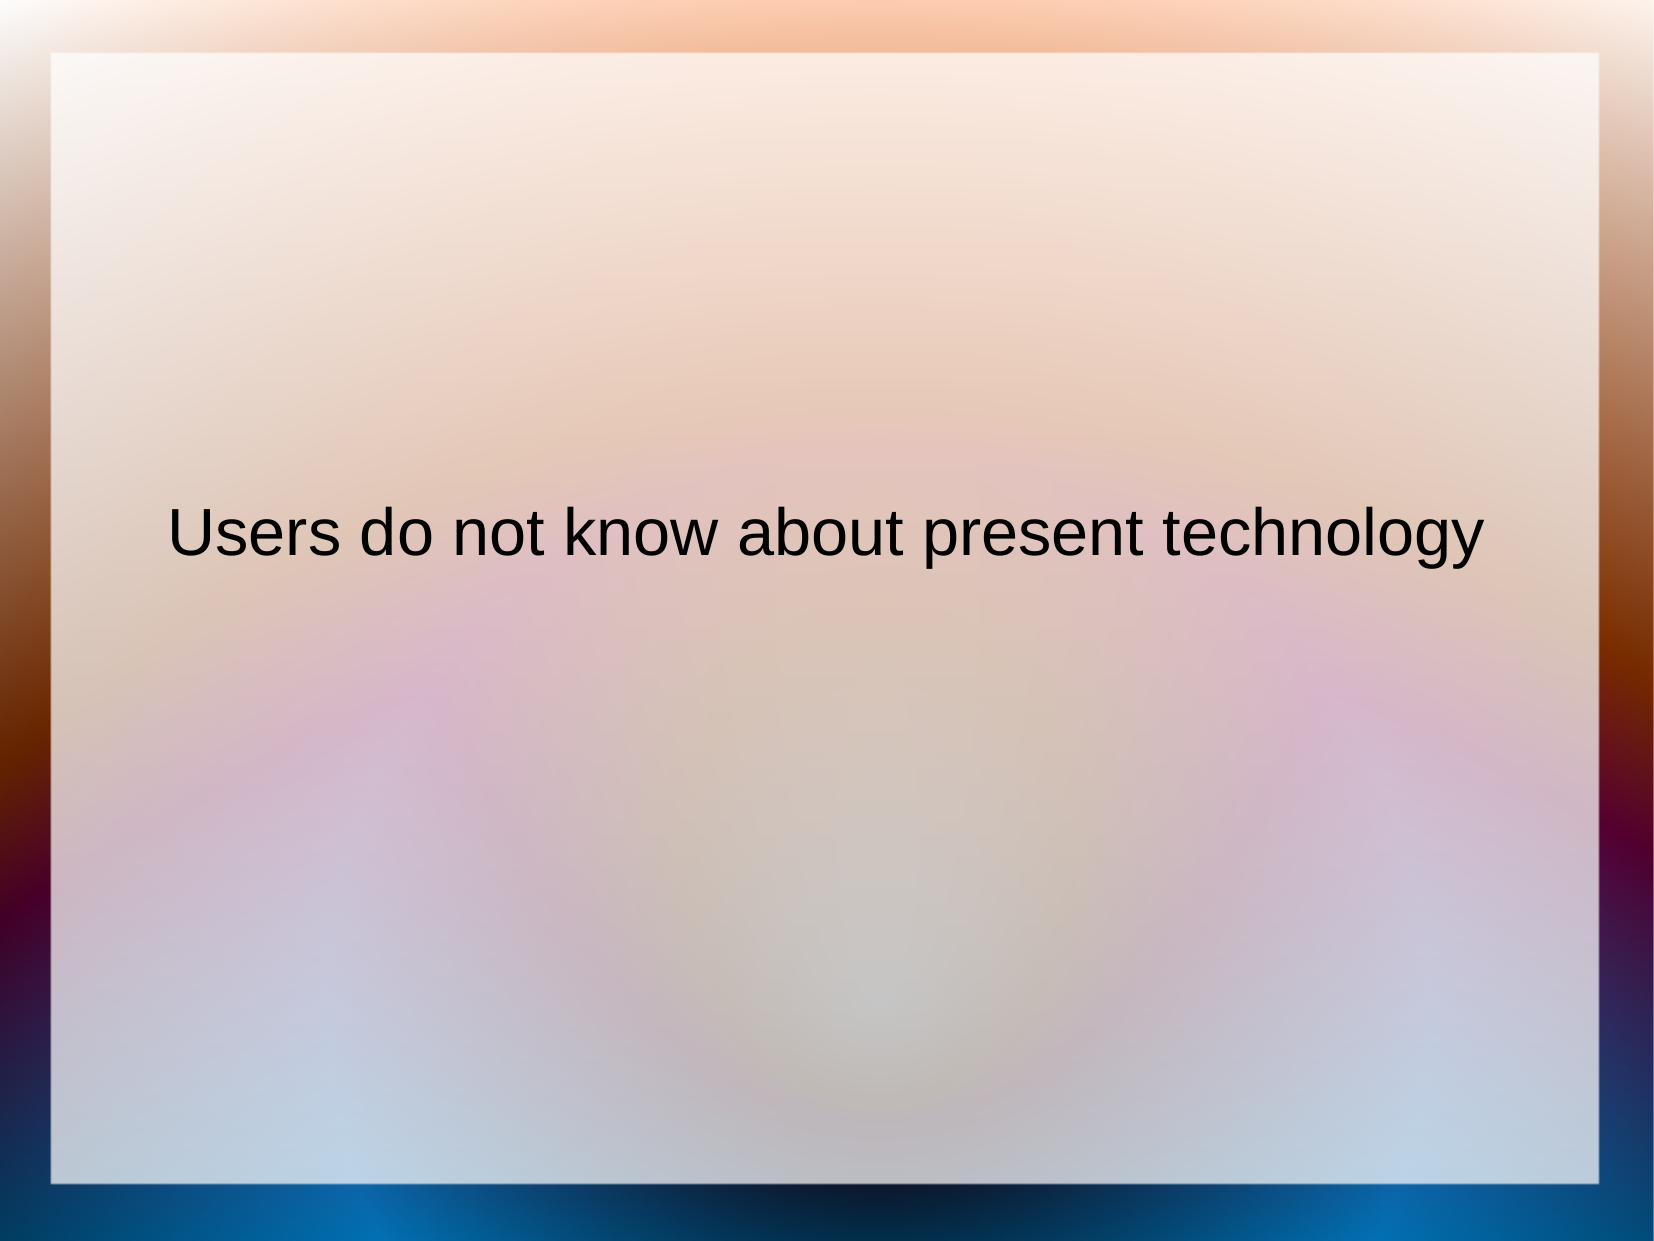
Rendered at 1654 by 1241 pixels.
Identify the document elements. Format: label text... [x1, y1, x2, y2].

subtitle Users do not know about present technology [82, 55, 1571, 1010]
picture [0, 0, 1654, 1241]
